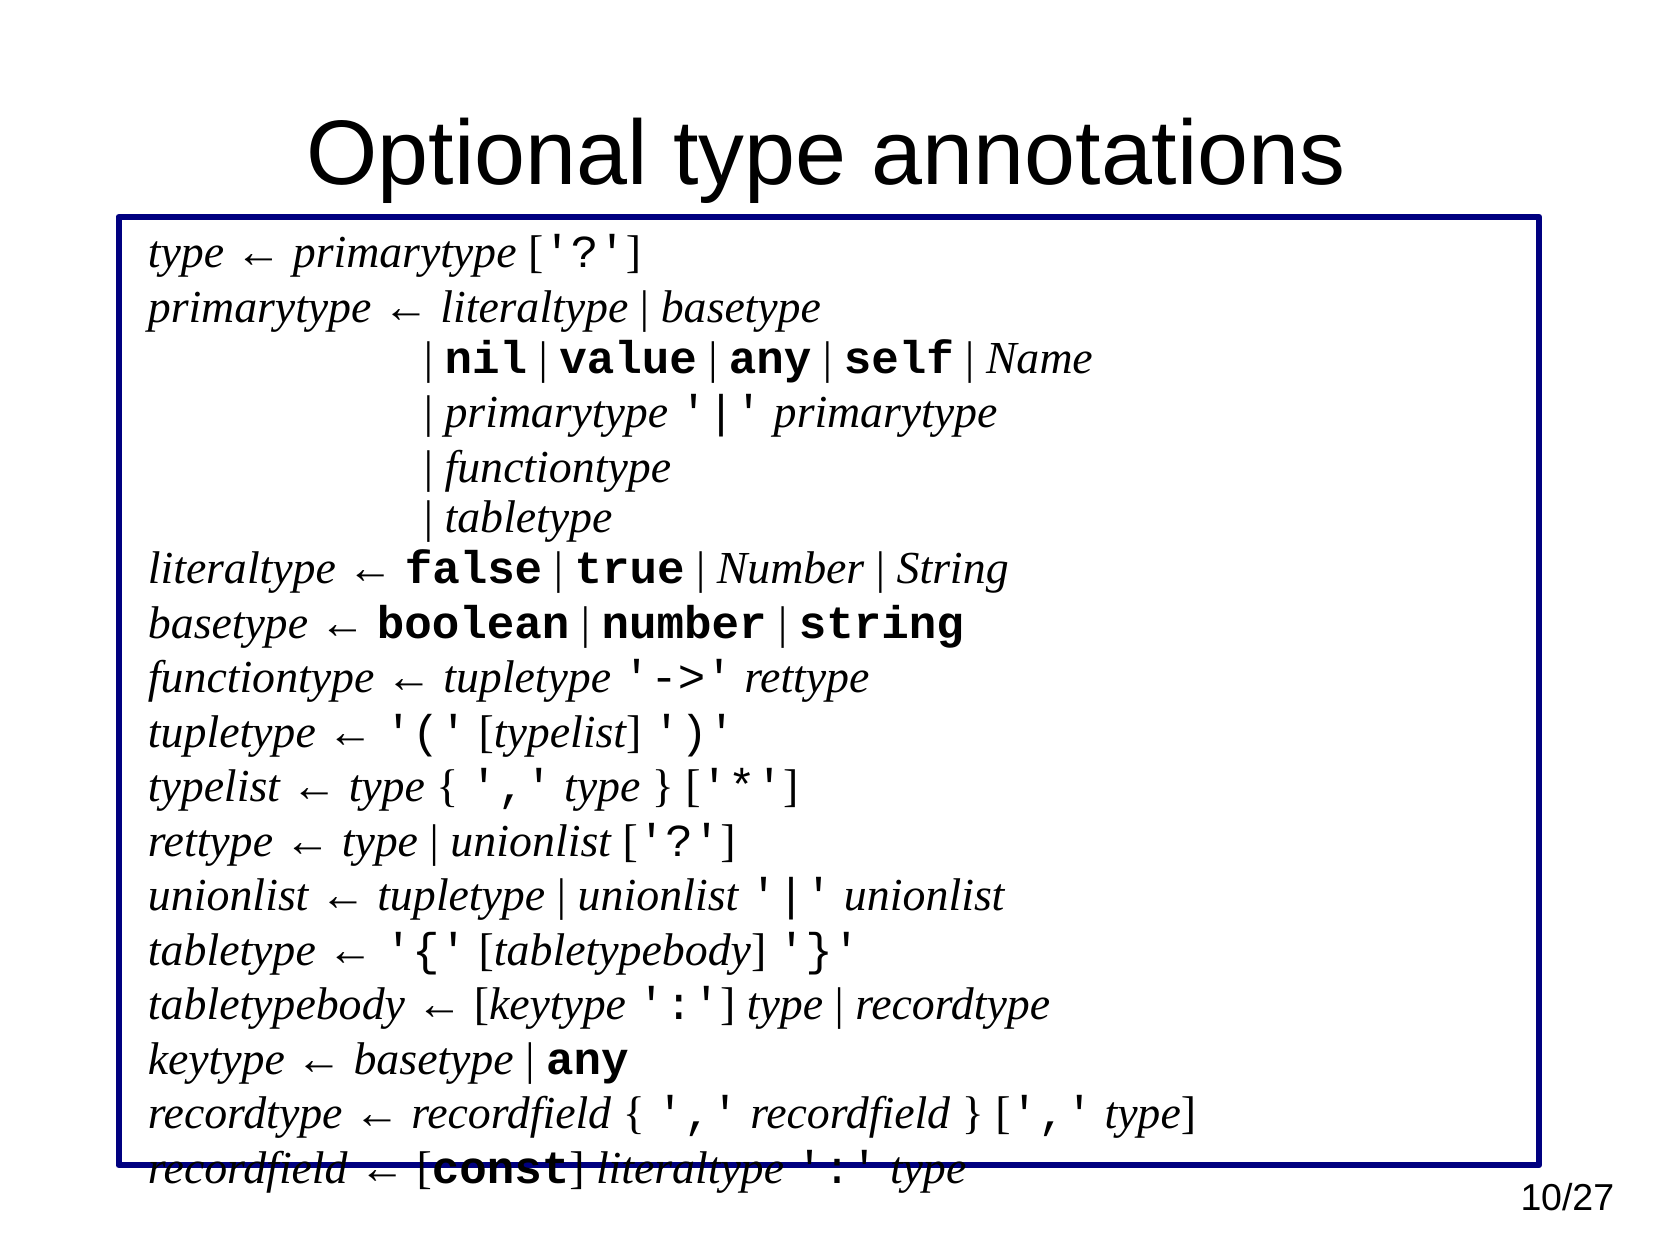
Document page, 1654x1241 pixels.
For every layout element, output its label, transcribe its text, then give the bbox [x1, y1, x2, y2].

title Optional type annotations [82, 49, 1571, 257]
text_box type ← primarytype ['?'] primarytype ← literaltype | basetype | nil | value | any | self | Name | primarytype '|' primarytype | functiontype | tabletype literaltype ← false | true | Number | String basetype ← boolean | number | string functiontype ← tupletype '->' rettype tupletype ← '(' [typelist] ')' typelist ← type { ',' type } ['*'] rettype ← type | unionlist ['?'] unionlist ← tupletype | unionlist '|' unionlist tabletype ← '{' [tabletypebody] '}' tabletypebody ← [keytype ':'] type | recordtype keytype ← basetype | any recordtype ← recordfield { ',' recordfield } [',' type] recordfield ← [const] literaltype ':' type [118, 216, 1540, 1166]
text_box 10/27 [1495, 1168, 1630, 1239]
